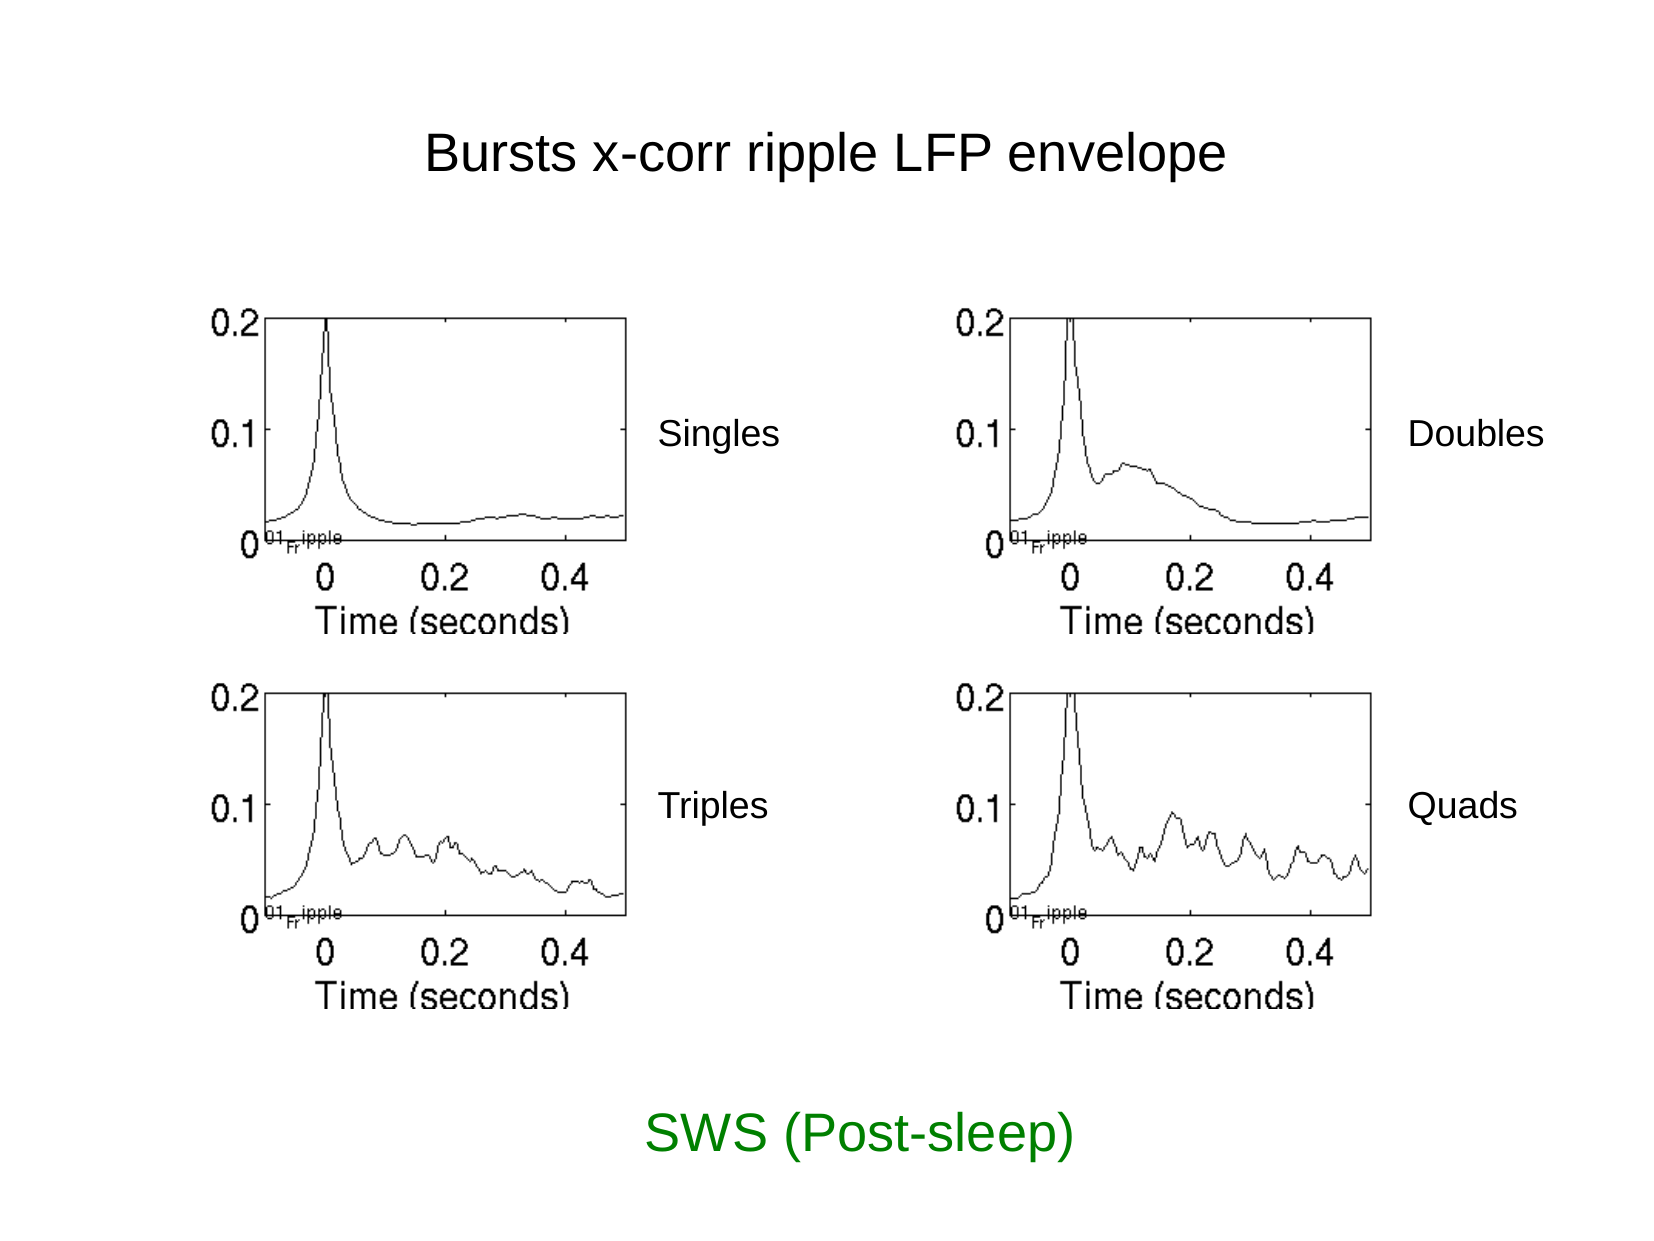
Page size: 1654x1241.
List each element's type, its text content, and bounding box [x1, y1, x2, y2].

title Bursts x-corr ripple LFP envelope [82, 49, 1571, 257]
picture [951, 290, 1415, 634]
picture [206, 665, 670, 1009]
picture [951, 665, 1415, 1009]
text_box SWS (Post-sleep) [630, 1094, 1092, 1171]
text_box Doubles [1392, 405, 1560, 462]
text_box Quads [1392, 777, 1533, 834]
text_box Singles [642, 405, 796, 462]
text_box Triples [642, 777, 784, 834]
picture [206, 290, 670, 634]
